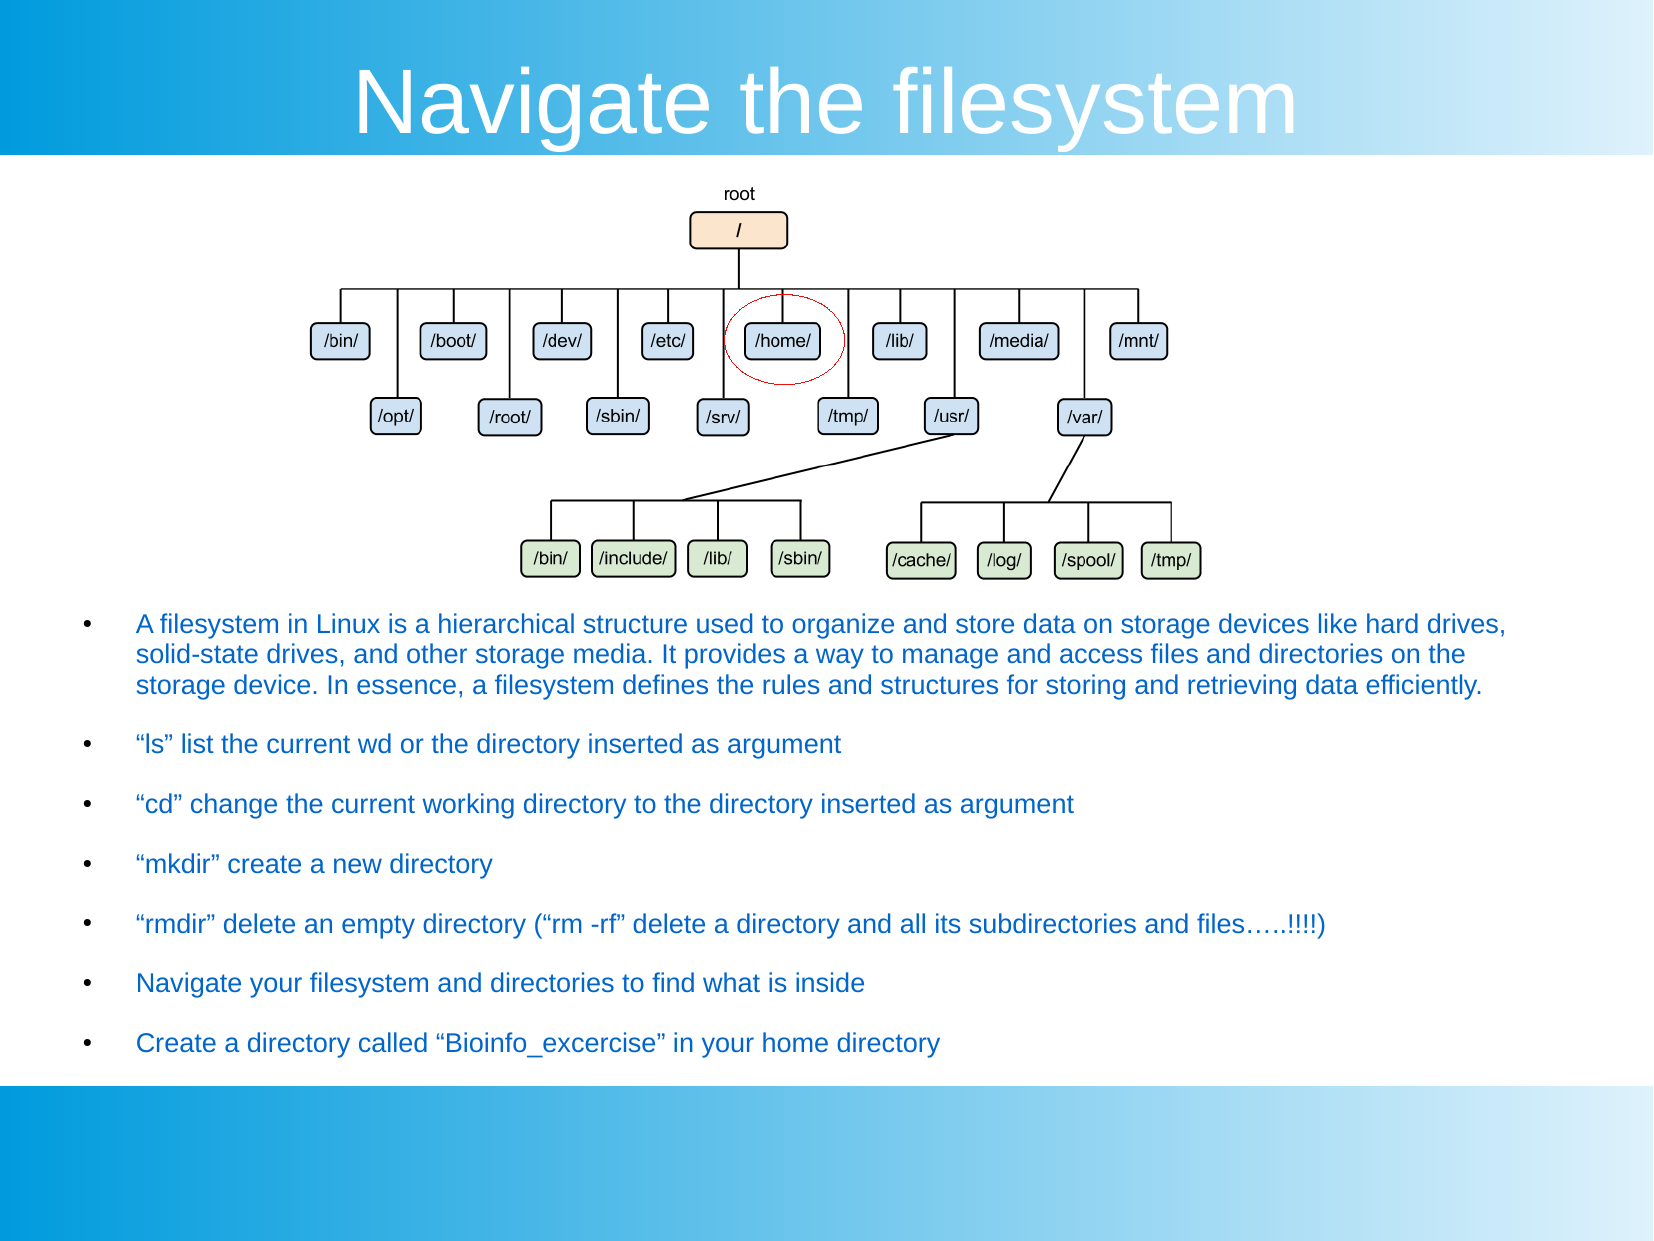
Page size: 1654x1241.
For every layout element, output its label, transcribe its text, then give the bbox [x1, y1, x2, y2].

title Navigate the filesystem [82, 49, 1571, 155]
picture [287, 158, 1216, 598]
list A filesystem in Linux is a hierarchical structure used to organize and store data on storage devices like hard drives, solid-state drives, and other storage media. It provides a way to manage and access files and directories on the storage device. In essence, a filesystem defines the rules and structures for storing and retrieving data efficiently. “ls” list the current wd or the directory inserted as argument “cd” change the current working directory to the directory inserted as argument “mkdir” create a new directory “rmdir” delete an empty directory (“rm -rf” delete a directory and all its subdirectories and files…..!!!!) Navigate your filesystem and directories to find what is inside Create a directory called “Bioinfo_excercise” in your home directory [64, 609, 1554, 964]
